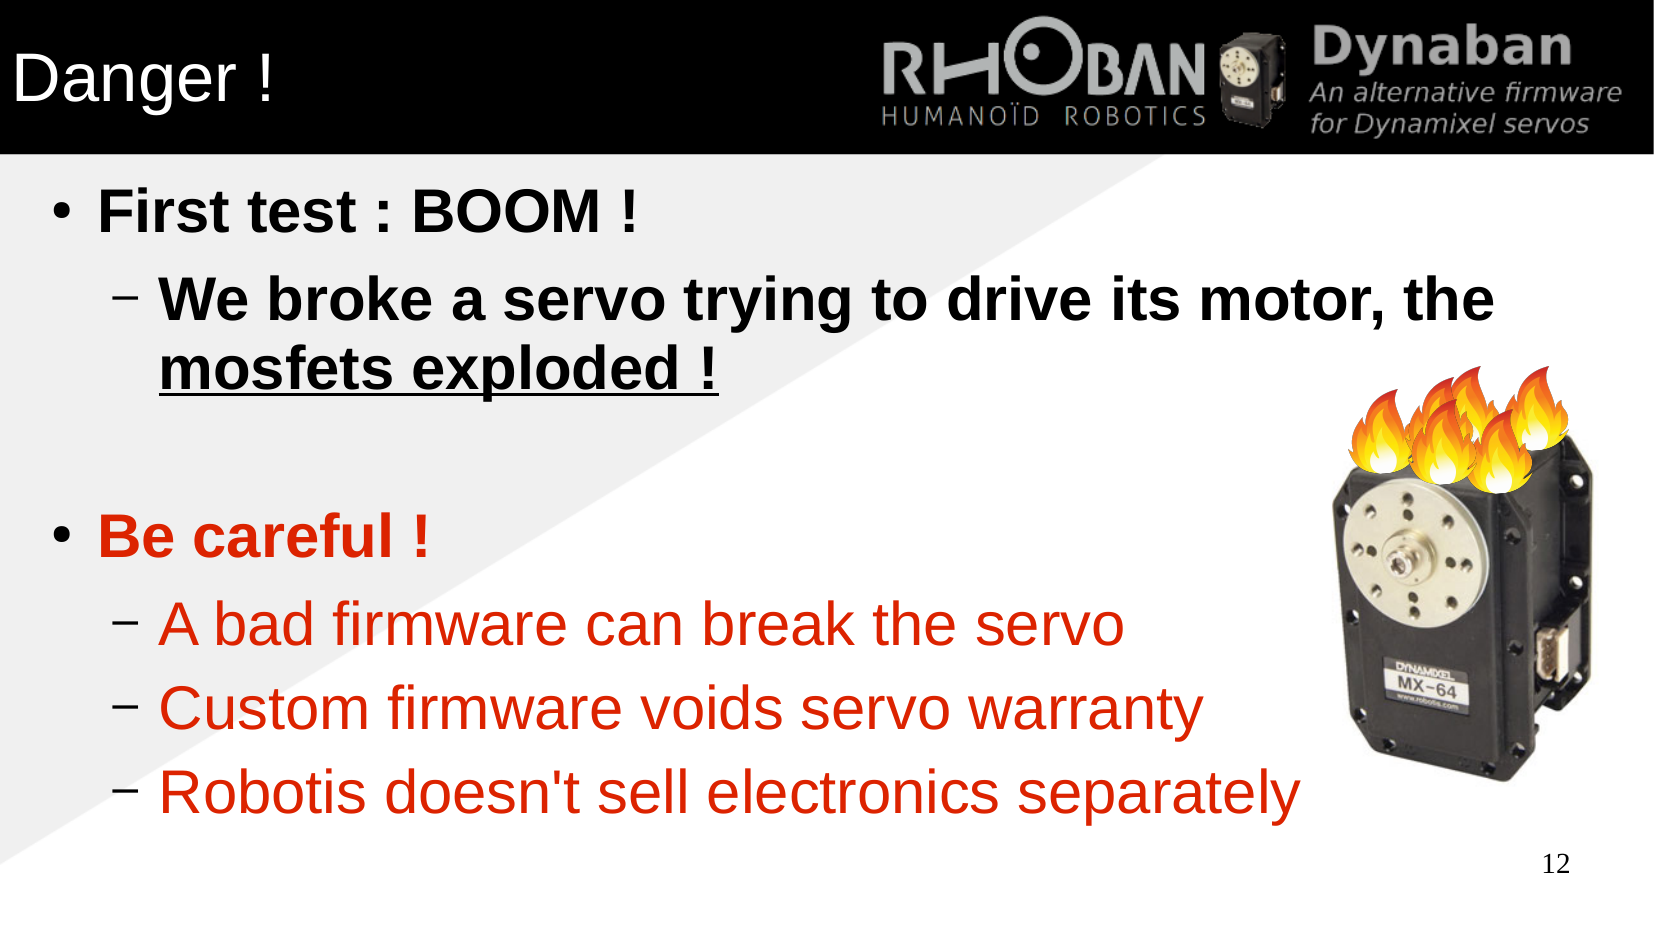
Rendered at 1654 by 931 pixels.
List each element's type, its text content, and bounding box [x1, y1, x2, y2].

list First test : BOOM ! We broke a servo trying to drive its motor, the mosfets exploded ! Be careful ! A bad firmware can break the servo Custom firmware voids servo warranty Robotis doesn't sell electronics separately [35, 177, 1619, 827]
title Danger ! [11, 0, 1501, 156]
picture [0, 0, 1654, 931]
